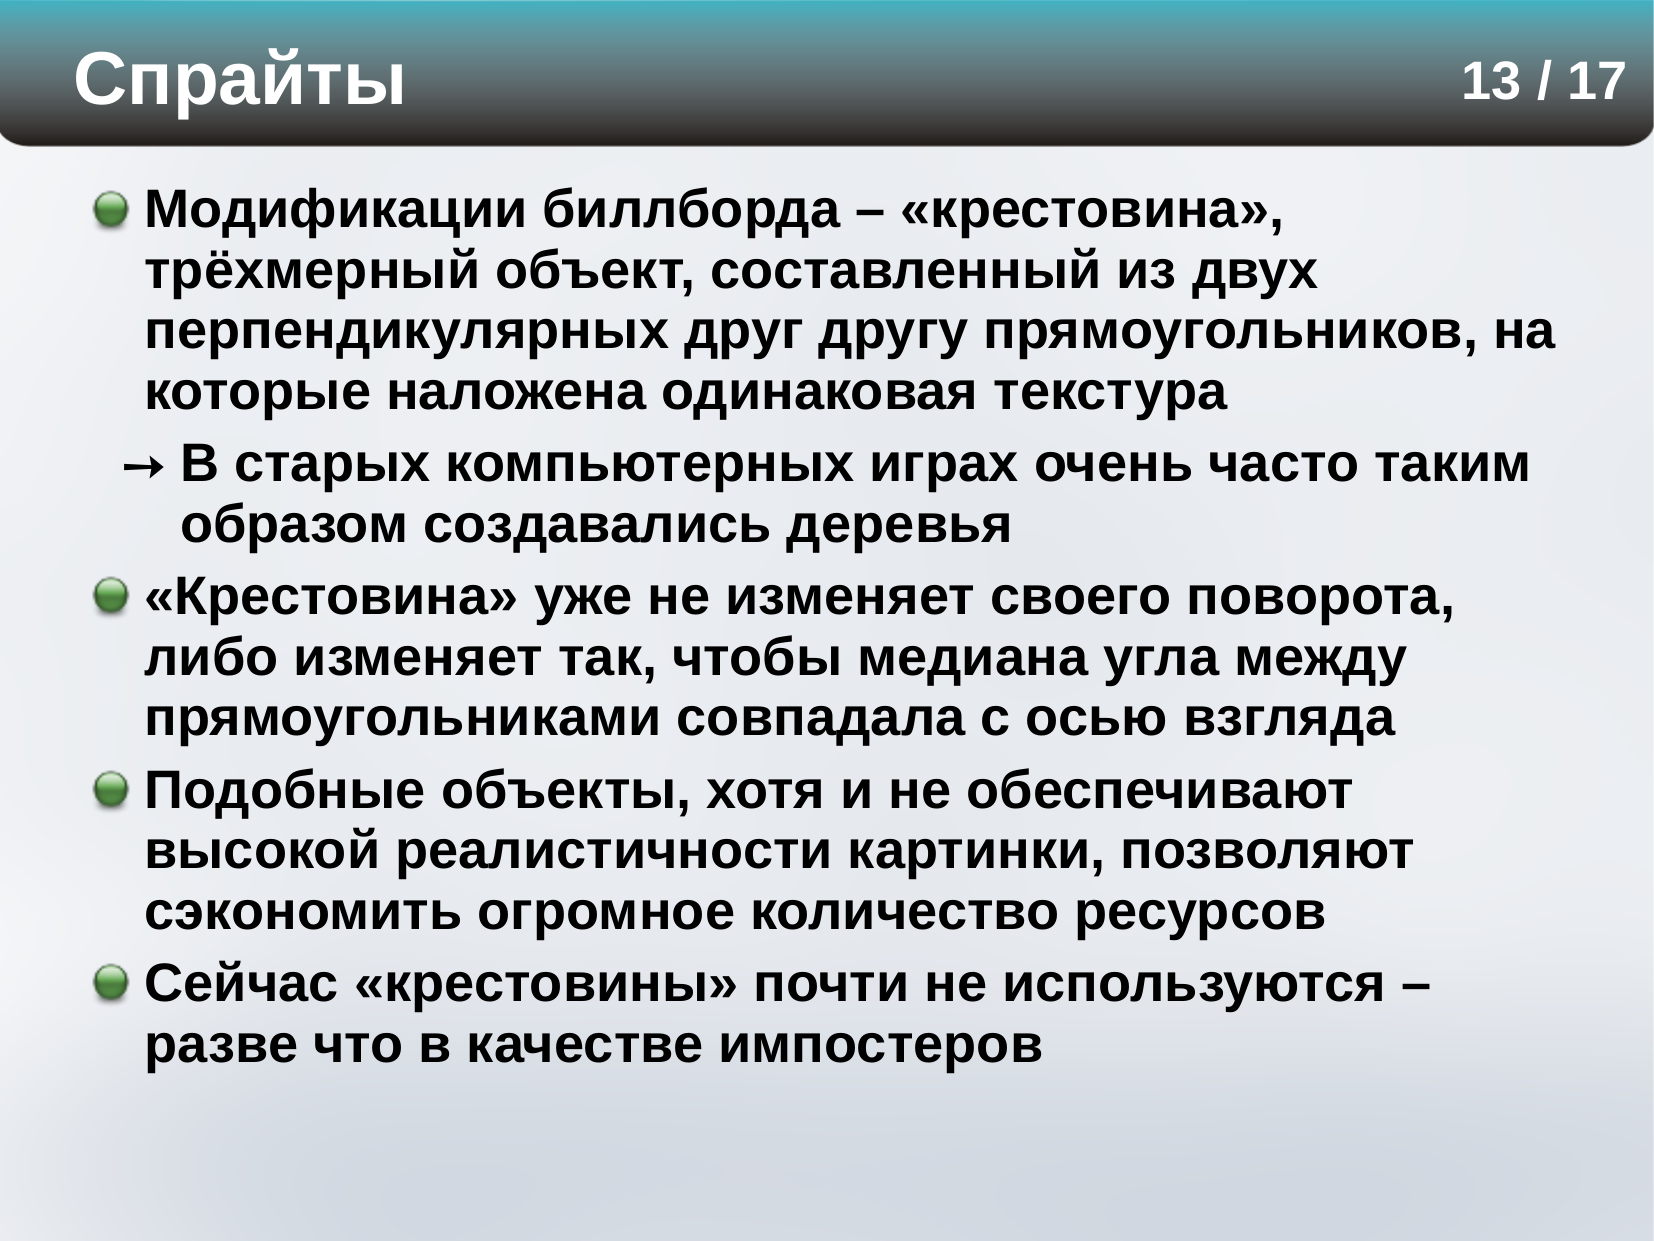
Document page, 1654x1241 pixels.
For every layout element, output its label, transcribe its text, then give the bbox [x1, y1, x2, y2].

text_box <номер> / 17 [1446, 42, 1654, 119]
text_box Модификации биллборда – «крестовина», трёхмерный объект, составленный из двух перпендикулярных друг другу прямоугольников, на которые наложена одинаковая текстура В старых компьютерных играх очень часто таким образом создавались деревья «Крестовина» уже не изменяет своего поворота, либо изменяет так, чтобы медиана угла между прямоугольниками совпадала с осью взгляда Подобные объекты, хотя и не обеспечивают высокой реалистичности картинки, позволяют сэкономить огромное количество ресурсов Сейчас «крестовины» почти не используются – разве что в качестве импостеров [70, 171, 1595, 1081]
text_box Спрайты [59, 29, 1359, 129]
picture [0, 0, 1654, 1241]
